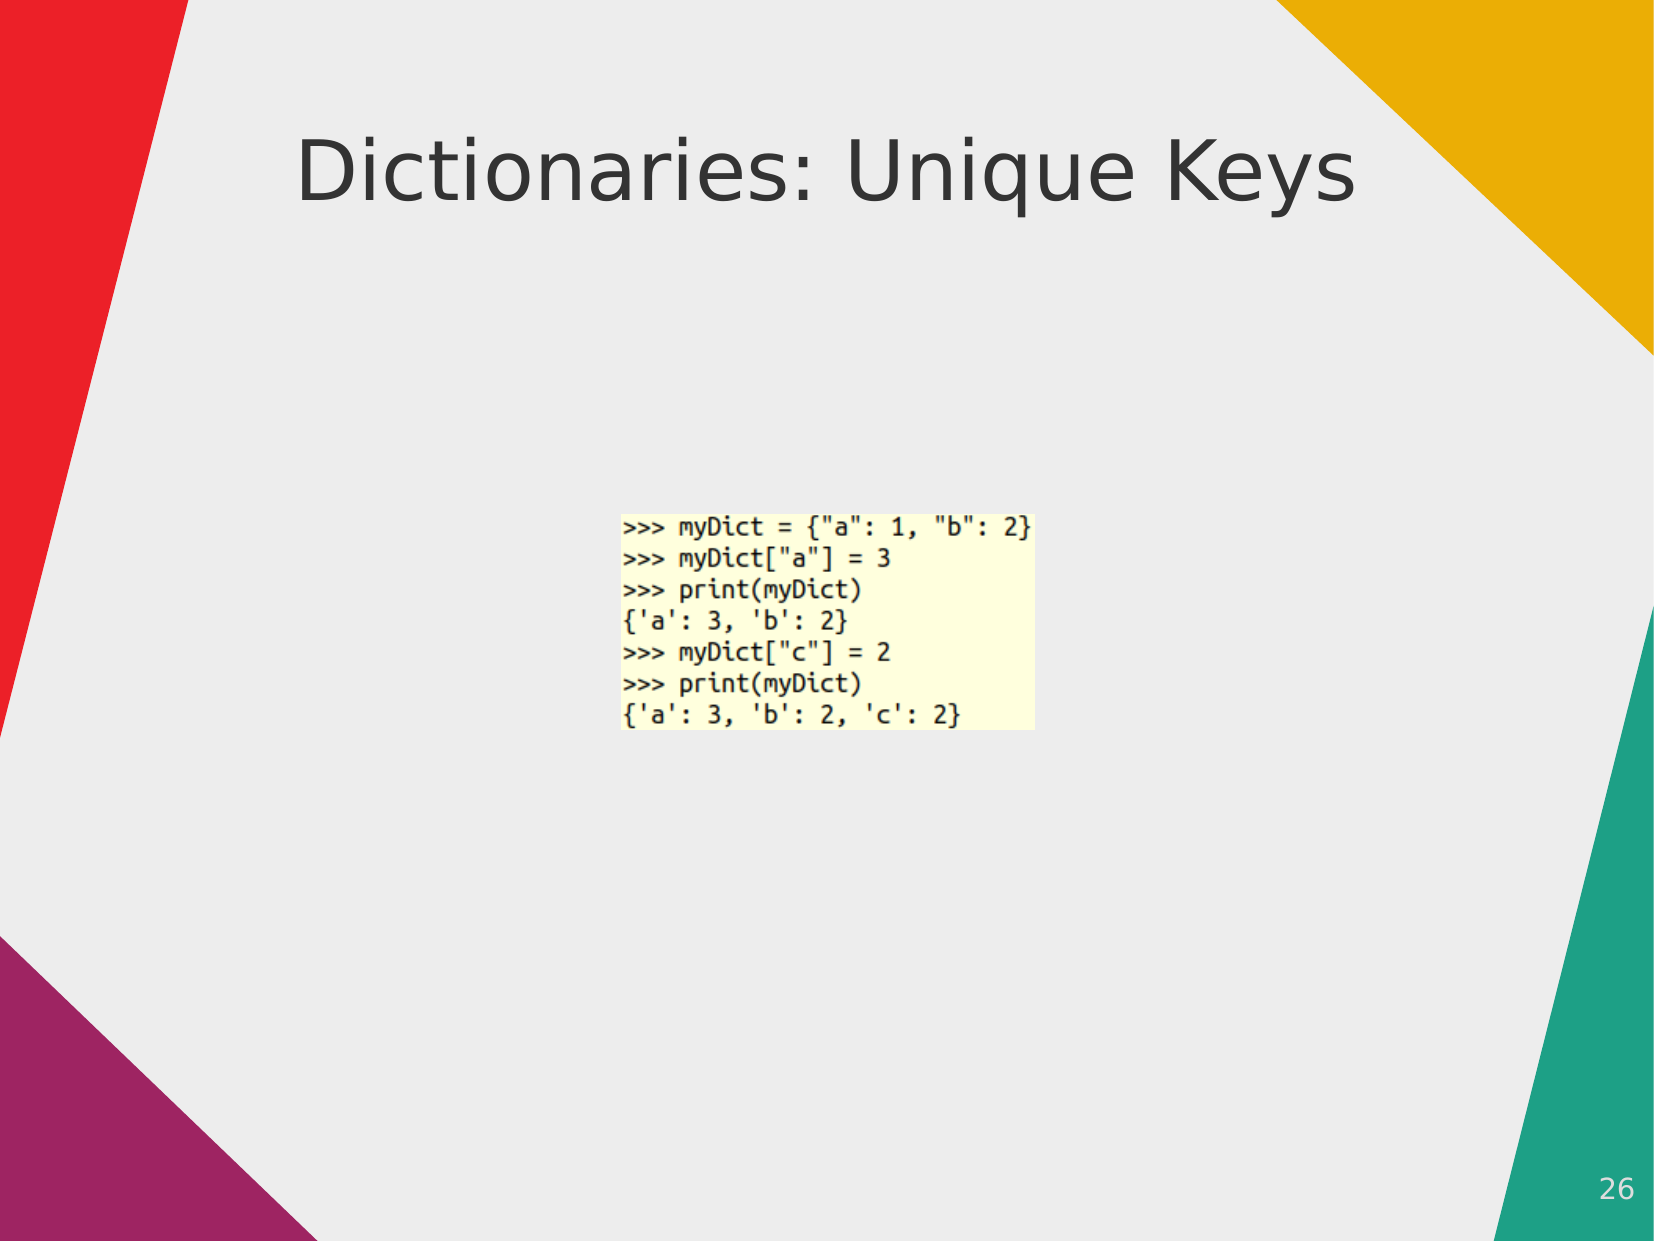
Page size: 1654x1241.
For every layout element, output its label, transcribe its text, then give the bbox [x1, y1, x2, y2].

picture [621, 514, 1035, 730]
title Dictionaries: Unique Keys [114, 73, 1539, 271]
